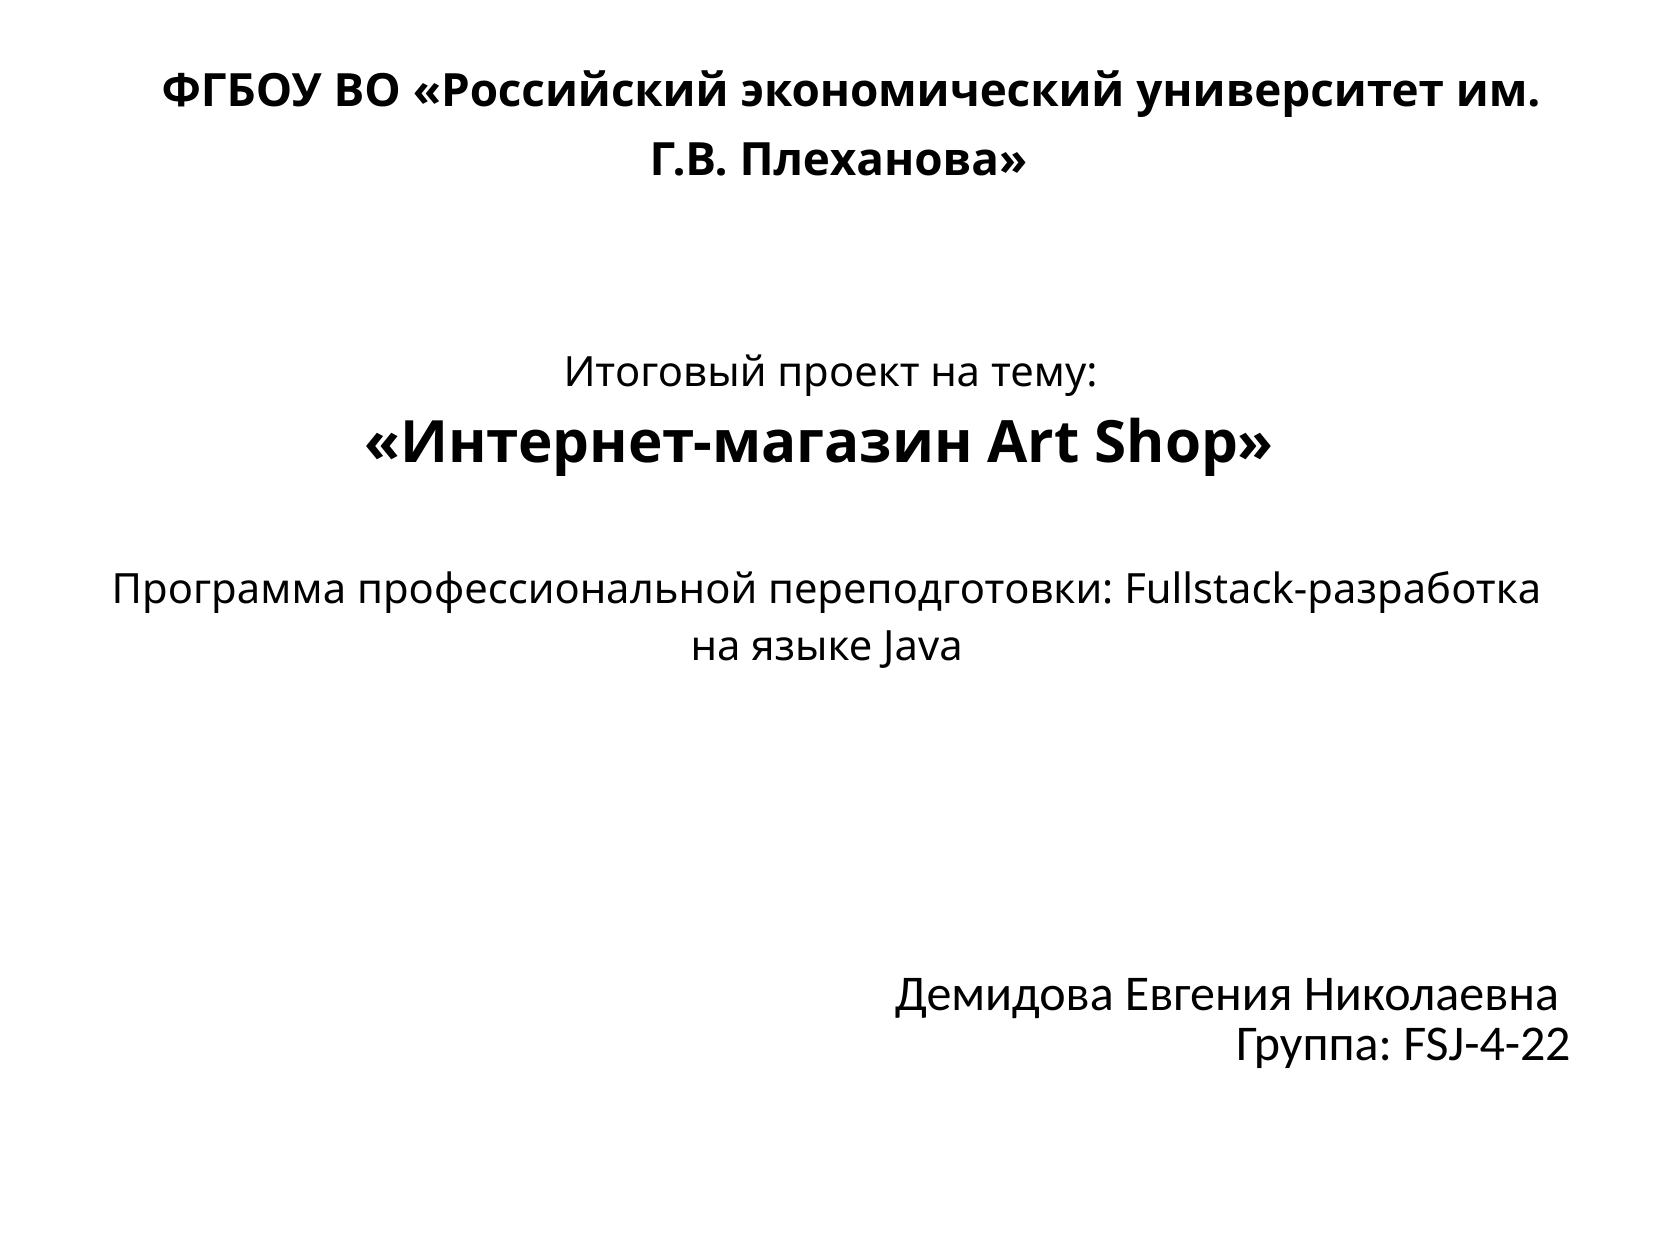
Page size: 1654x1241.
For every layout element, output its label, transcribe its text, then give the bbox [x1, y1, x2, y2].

title ФГБОУ ВО «Российский экономический университет им. Г.В. Плеханова» [94, 55, 1583, 158]
subtitle Итоговый проект на тему: «Интернет-магазин Art Shop» Программа профессиональной переподготовки: Fullstack-разработка на языке Java Демидова Евгения Николаевна Группа: FSJ-4-22 [82, 290, 1571, 1109]
